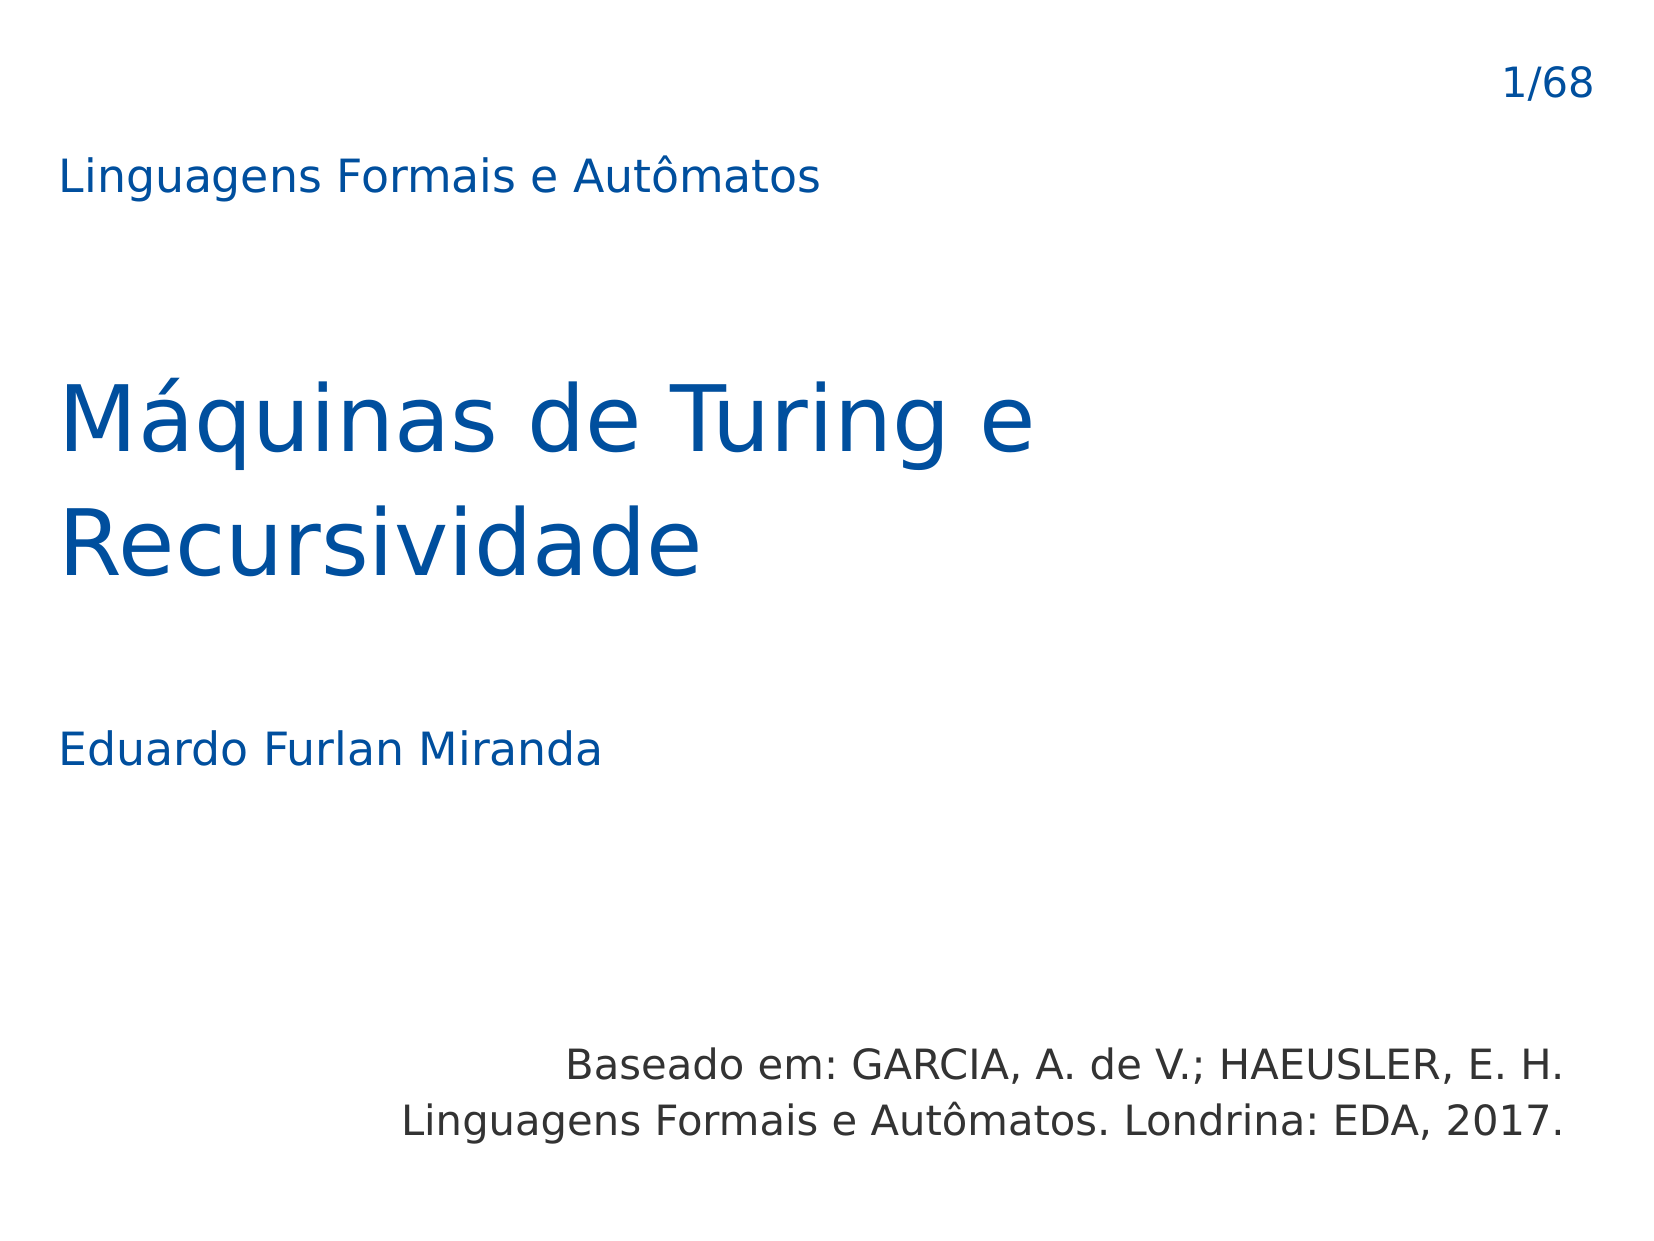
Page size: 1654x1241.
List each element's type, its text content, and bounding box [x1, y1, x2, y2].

list Linguagens Formais e Autômatos Máquinas de Turing e Recursividade Eduardo Furlan Miranda [59, 141, 1625, 1211]
list Baseado em: GARCIA, A. de V.; HAEUSLER, E. H. Linguagens Formais e Autômatos. Londrina: EDA, 2017. [366, 1033, 1565, 1211]
